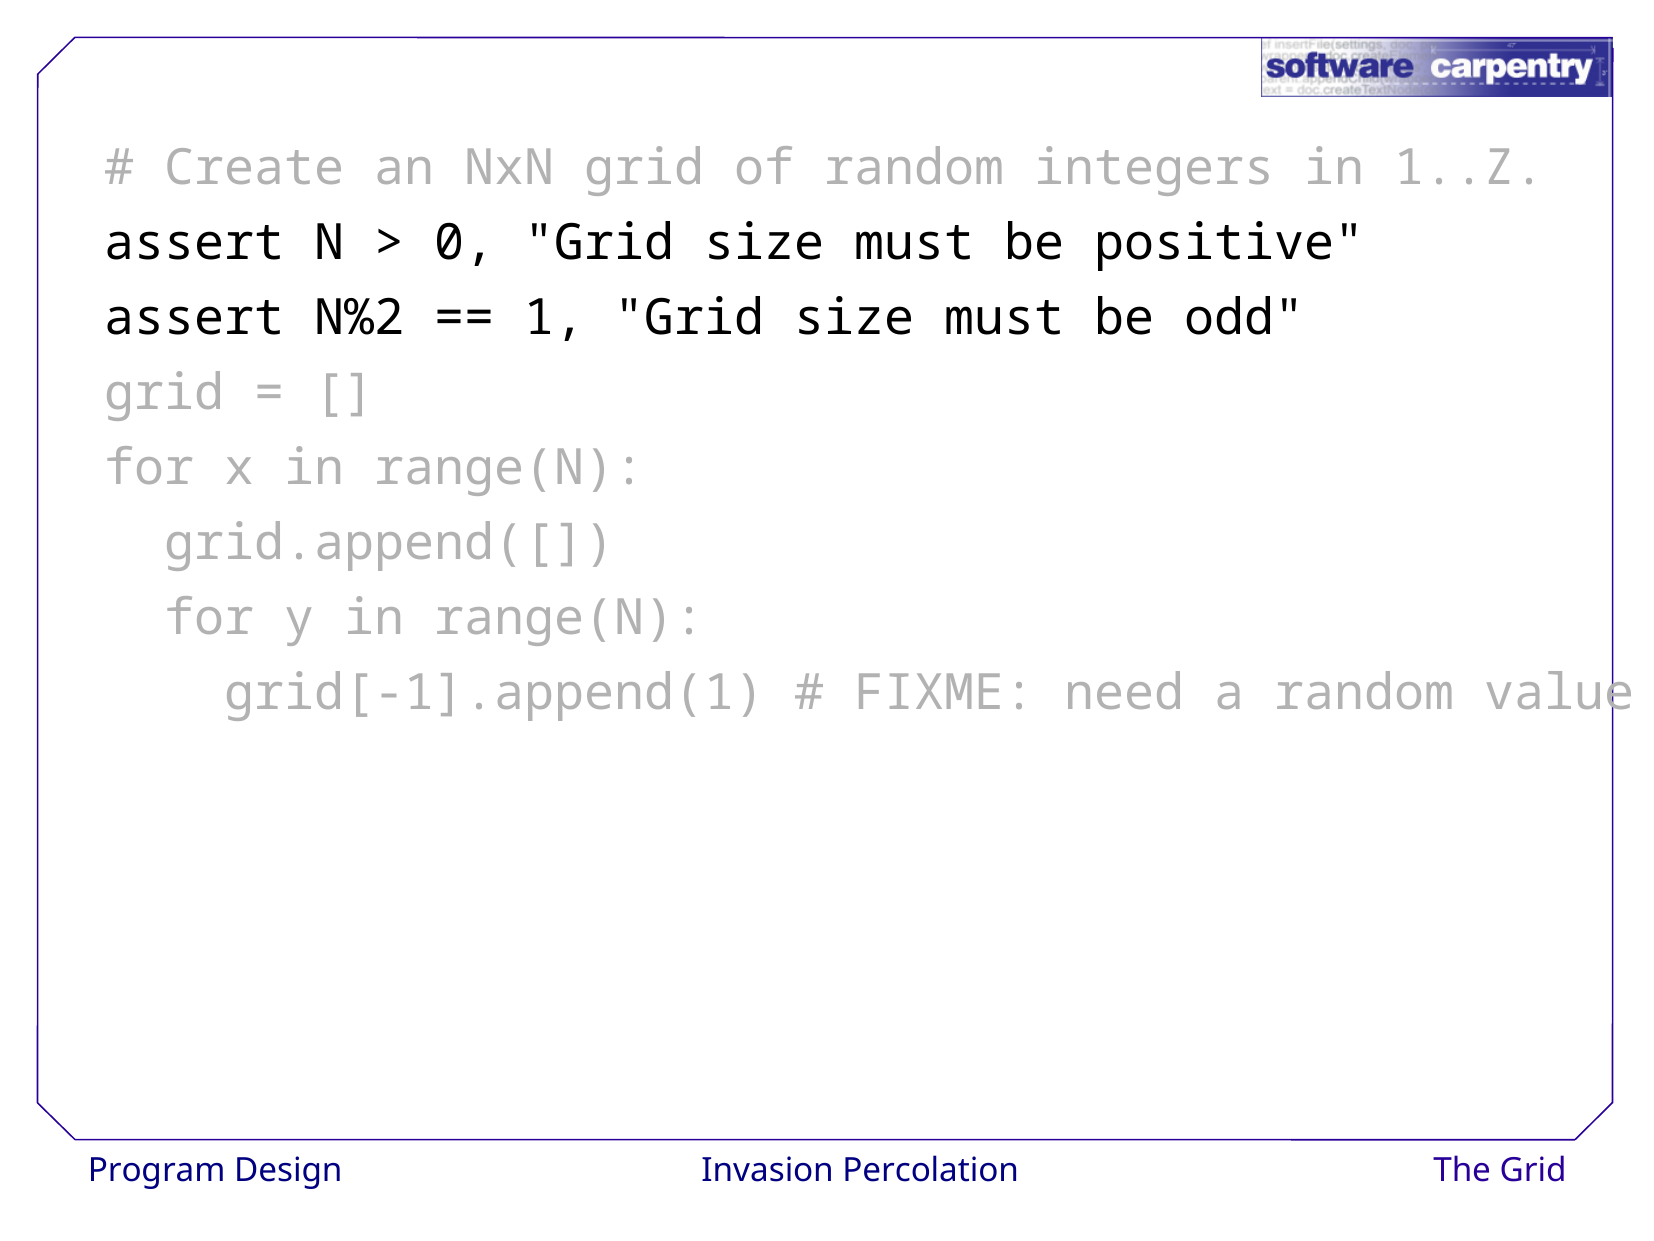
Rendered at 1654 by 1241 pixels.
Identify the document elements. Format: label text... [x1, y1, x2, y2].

picture [1261, 39, 1613, 97]
text_box # Create an NxN grid of random integers in 1..Z. assert N > 0, "Grid size must be positive" assert N%2 == 1, "Grid size must be odd" grid = [] for x in range(N): grid.append([]) for y in range(N): grid[-1].append(1) # FIXME: need a random value [89, 112, 1508, 999]
